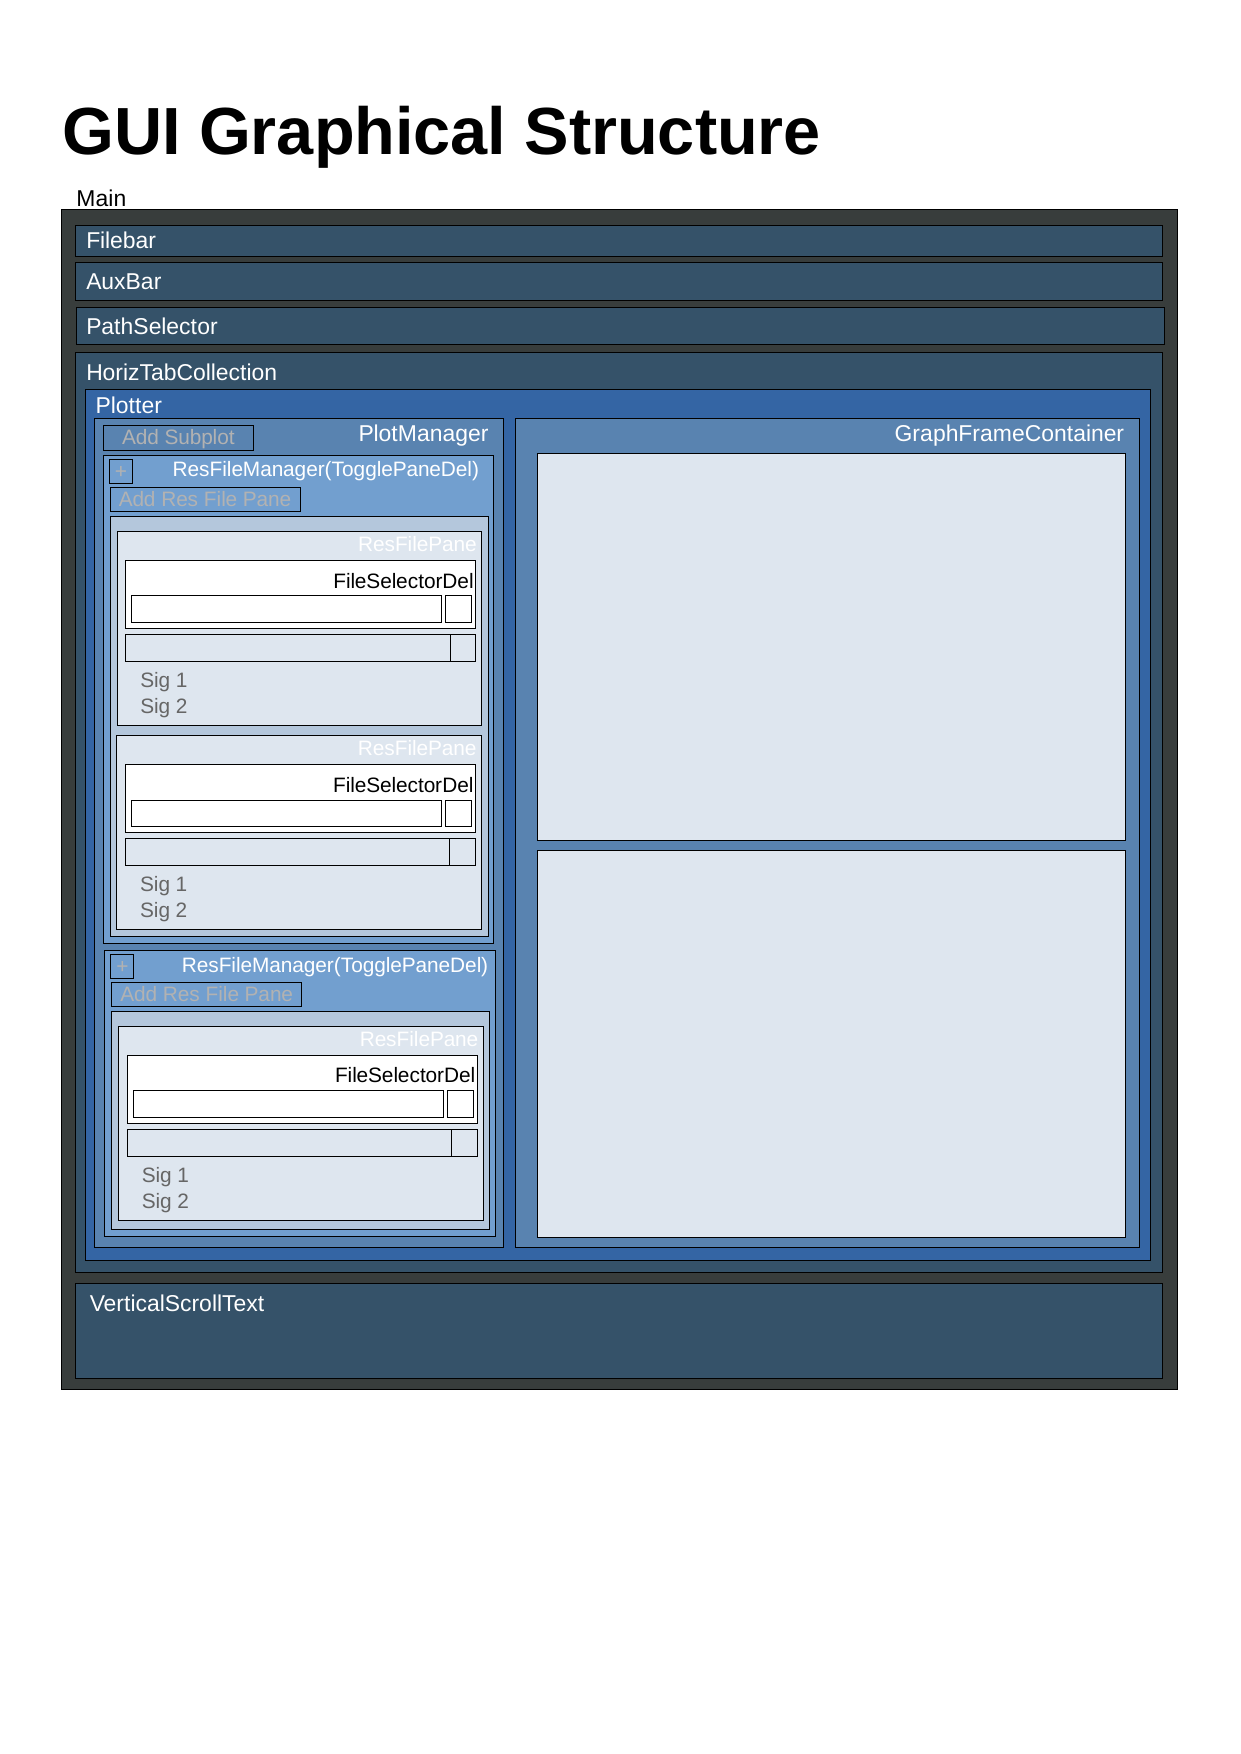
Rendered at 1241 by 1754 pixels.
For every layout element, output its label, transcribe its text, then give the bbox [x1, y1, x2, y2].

text_box Sig 2 [127, 1182, 428, 1221]
text_box Add Res File Pane [111, 982, 302, 1007]
text_box VerticalScrollText [75, 1283, 376, 1324]
text_box + [109, 459, 133, 484]
text_box Sig 2 [125, 687, 426, 726]
text_box Plotter [80, 385, 381, 426]
text_box Add Subplot [103, 425, 254, 451]
text_box [61, 209, 1178, 1390]
text_box Sig 1 [125, 865, 426, 891]
text_box FileSelectorDel [107, 561, 489, 601]
text_box ResFileManager(TogglePaneDel) [121, 946, 503, 985]
text_box + [110, 954, 121, 979]
text_box AuxBar [71, 261, 372, 302]
text_box GraphFrameContainer [839, 413, 1140, 454]
text_box PlotManager [203, 413, 504, 454]
text_box HorizTabCollection [71, 351, 372, 393]
text_box Sig 1 [125, 661, 426, 687]
text_box ResFileManager(TogglePaneDel) [112, 450, 494, 489]
text_box Main [61, 178, 362, 220]
text_box Sig 2 [125, 891, 426, 930]
text_box Add Res File Pane [110, 487, 301, 512]
text_box ResFilePane [111, 1019, 493, 1058]
text_box ResFilePane [109, 729, 492, 768]
text_box FileSelectorDel [106, 766, 489, 805]
text_box FileSelectorDel [108, 1056, 490, 1095]
text_box PathSelector [71, 305, 372, 347]
title GUI Graphical Structure [62, 69, 1179, 193]
text_box Sig 1 [127, 1156, 428, 1182]
text_box Filebar [71, 220, 372, 261]
text_box ResFilePane [110, 525, 492, 564]
